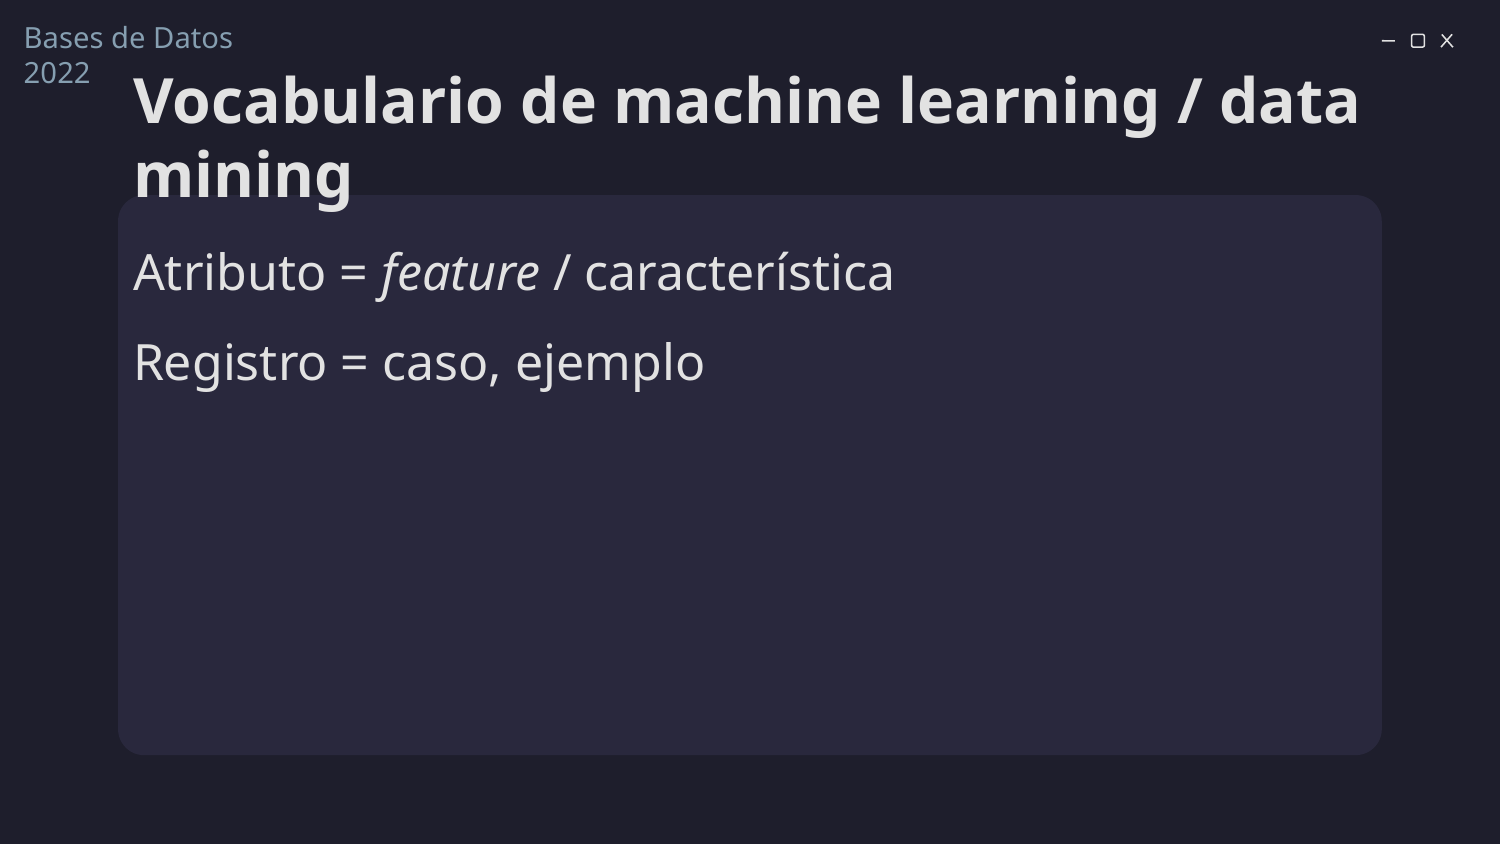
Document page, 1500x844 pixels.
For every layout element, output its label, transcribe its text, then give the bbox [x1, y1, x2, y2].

list Atributo = feature / característica Registro = caso, ejemplo [118, 195, 1382, 750]
title Vocabulario de machine learning / data mining [118, 88, 1382, 183]
